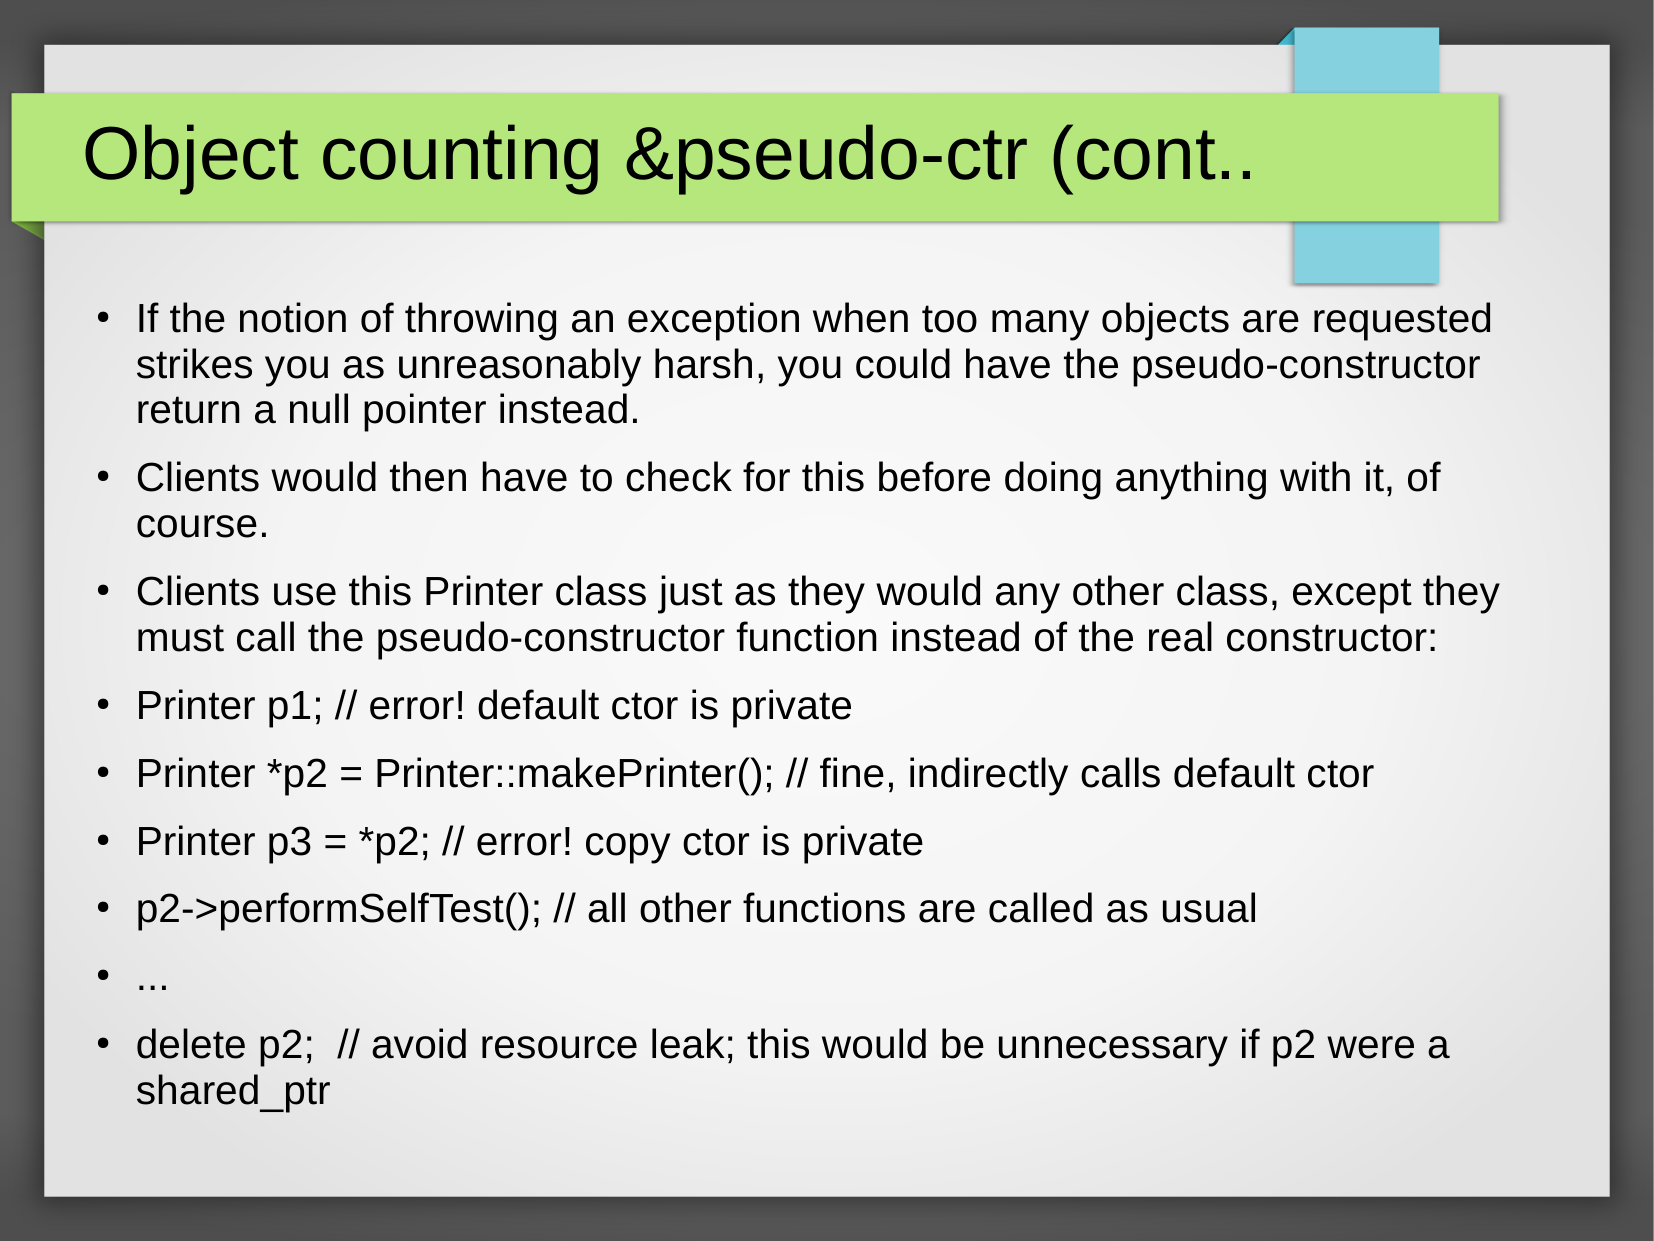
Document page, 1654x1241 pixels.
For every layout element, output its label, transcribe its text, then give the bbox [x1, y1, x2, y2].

picture [0, 0, 1654, 1241]
list If the notion of throwing an exception when too many objects are requested strikes you as unreasonably harsh, you could have the pseudo-constructor return a null pointer instead. Clients would then have to check for this before doing anything with it, of course. Clients use this Printer class just as they would any other class, except they must call the pseudo-constructor function instead of the real constructor: Printer p1; // error! default ctor is private Printer *p2 = Printer::makePrinter(); // fine, indirectly calls default ctor Printer p3 = *p2; // error! copy ctor is private p2->performSelfTest(); // all other functions are called as usual ... delete p2; // avoid resource leak; this would be unnecessary if p2 were a shared_ptr [82, 295, 1571, 1130]
title Object counting &pseudo-ctr (cont.. [82, 94, 1264, 213]
